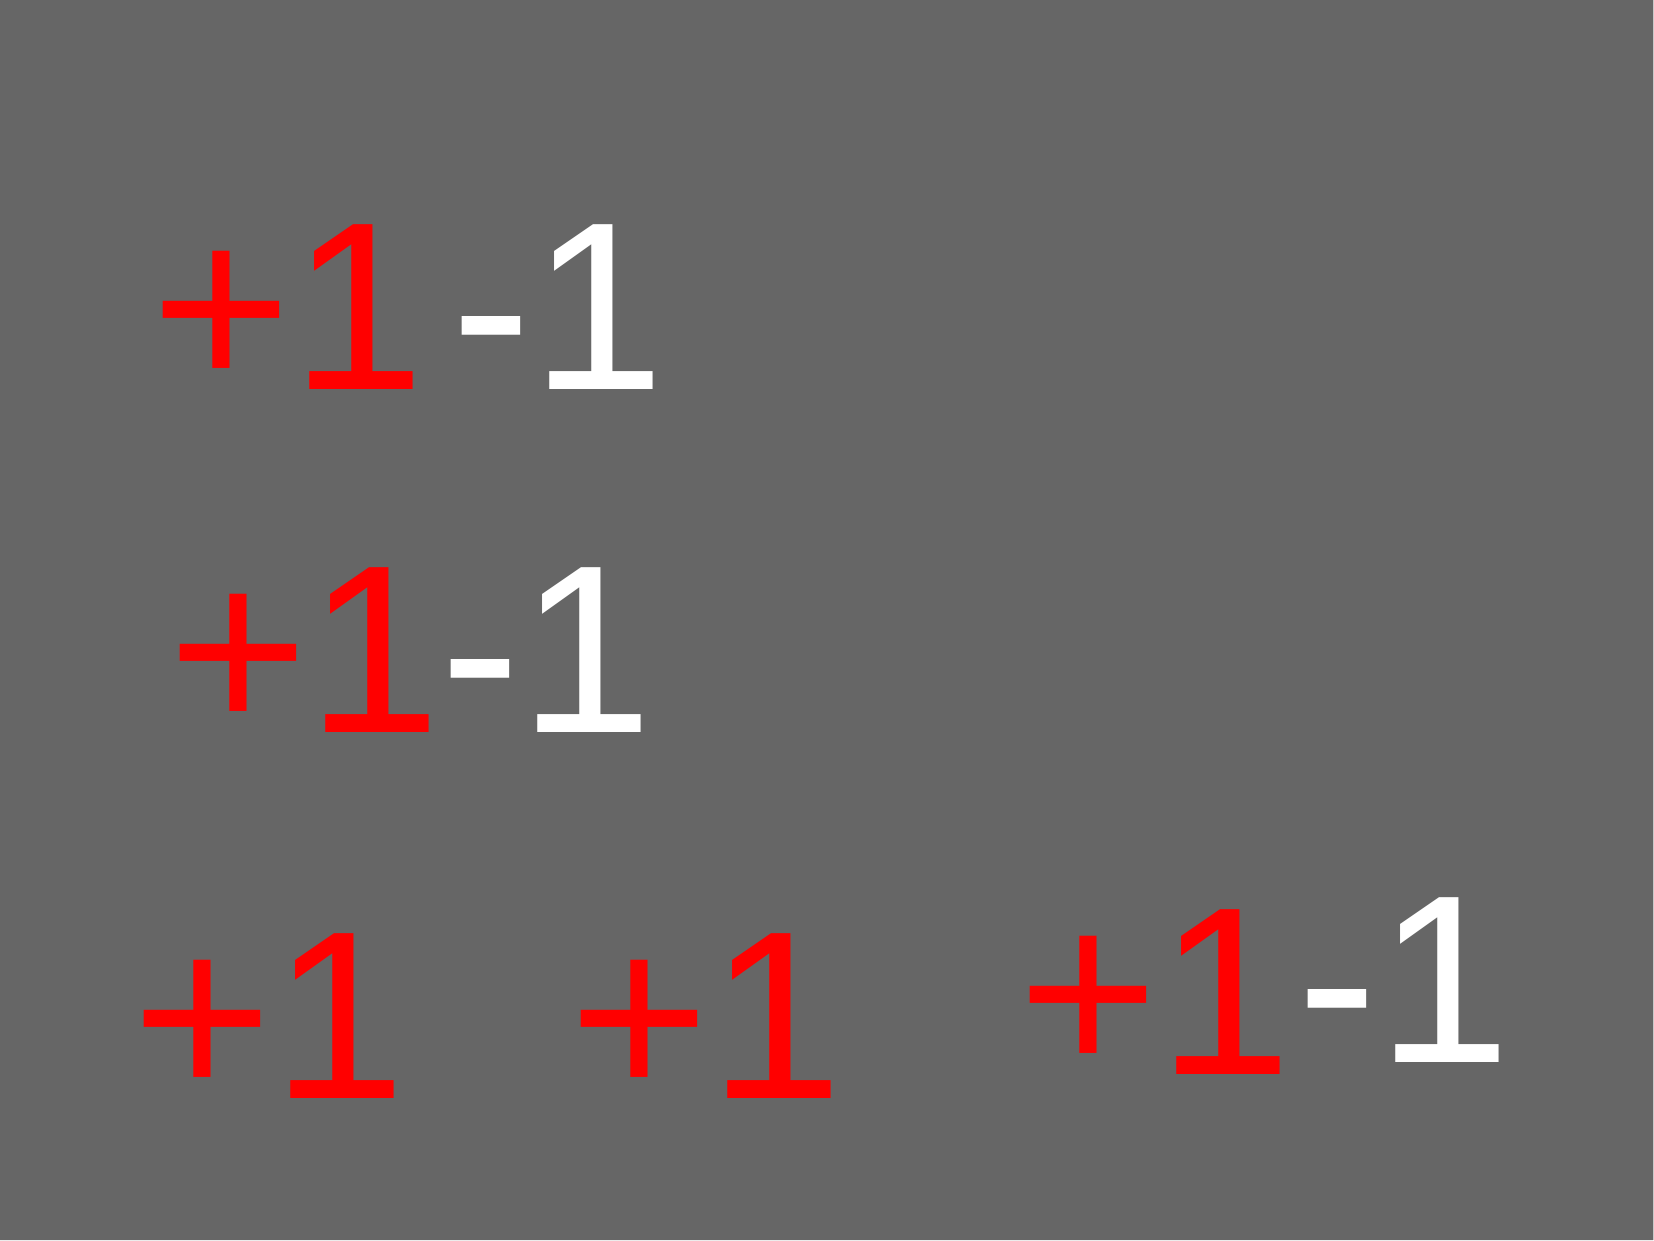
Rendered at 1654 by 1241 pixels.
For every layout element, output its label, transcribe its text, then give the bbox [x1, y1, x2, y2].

text_box [0, 0, 1654, 1241]
text_box +1 [1003, 850, 1340, 1133]
text_box +1 [136, 165, 473, 448]
text_box -1 [473, 165, 773, 448]
text_box +1 [555, 874, 891, 1157]
text_box -1 [1282, 838, 1619, 1121]
text_box +1 [153, 507, 490, 791]
text_box -1 [490, 507, 761, 791]
text_box +1 [118, 874, 454, 1157]
